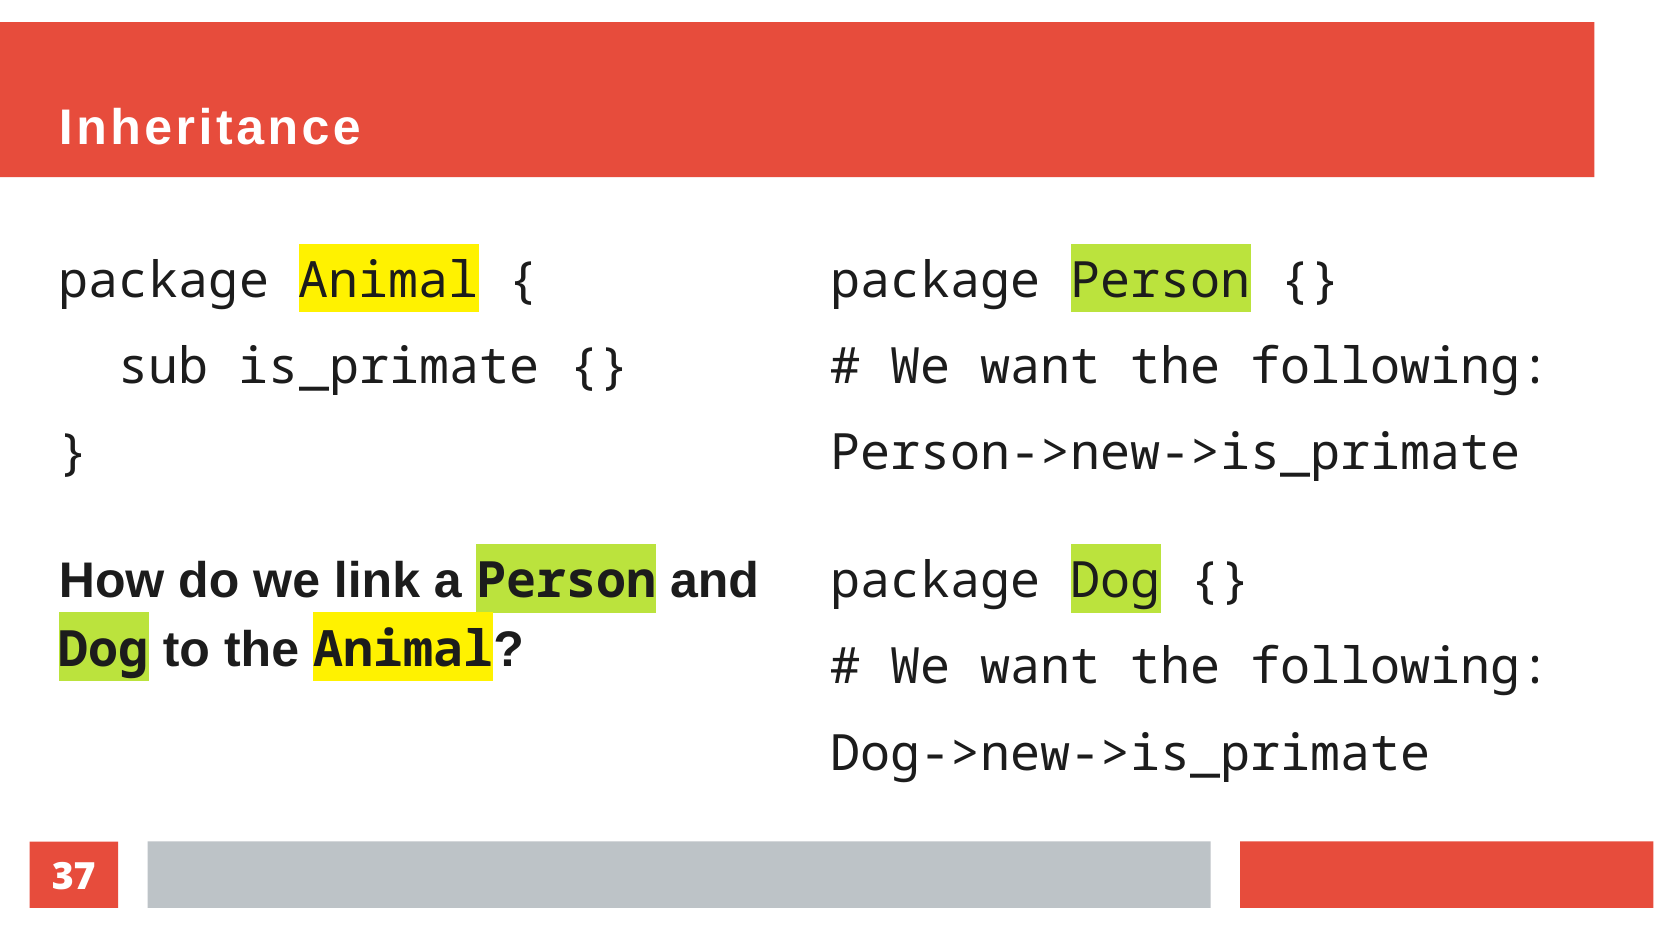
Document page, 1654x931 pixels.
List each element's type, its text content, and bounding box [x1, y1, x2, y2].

list package Animal { sub is_primate {} } [59, 243, 794, 519]
list package Dog {} # We want the following: Dog->new->is_primate [830, 544, 1566, 819]
list How do we link a Person and Dog to the Animal? [59, 544, 794, 819]
list package Person {} # We want the following: Person->new->is_primate [830, 243, 1566, 519]
title Inheritance [59, 44, 1595, 156]
